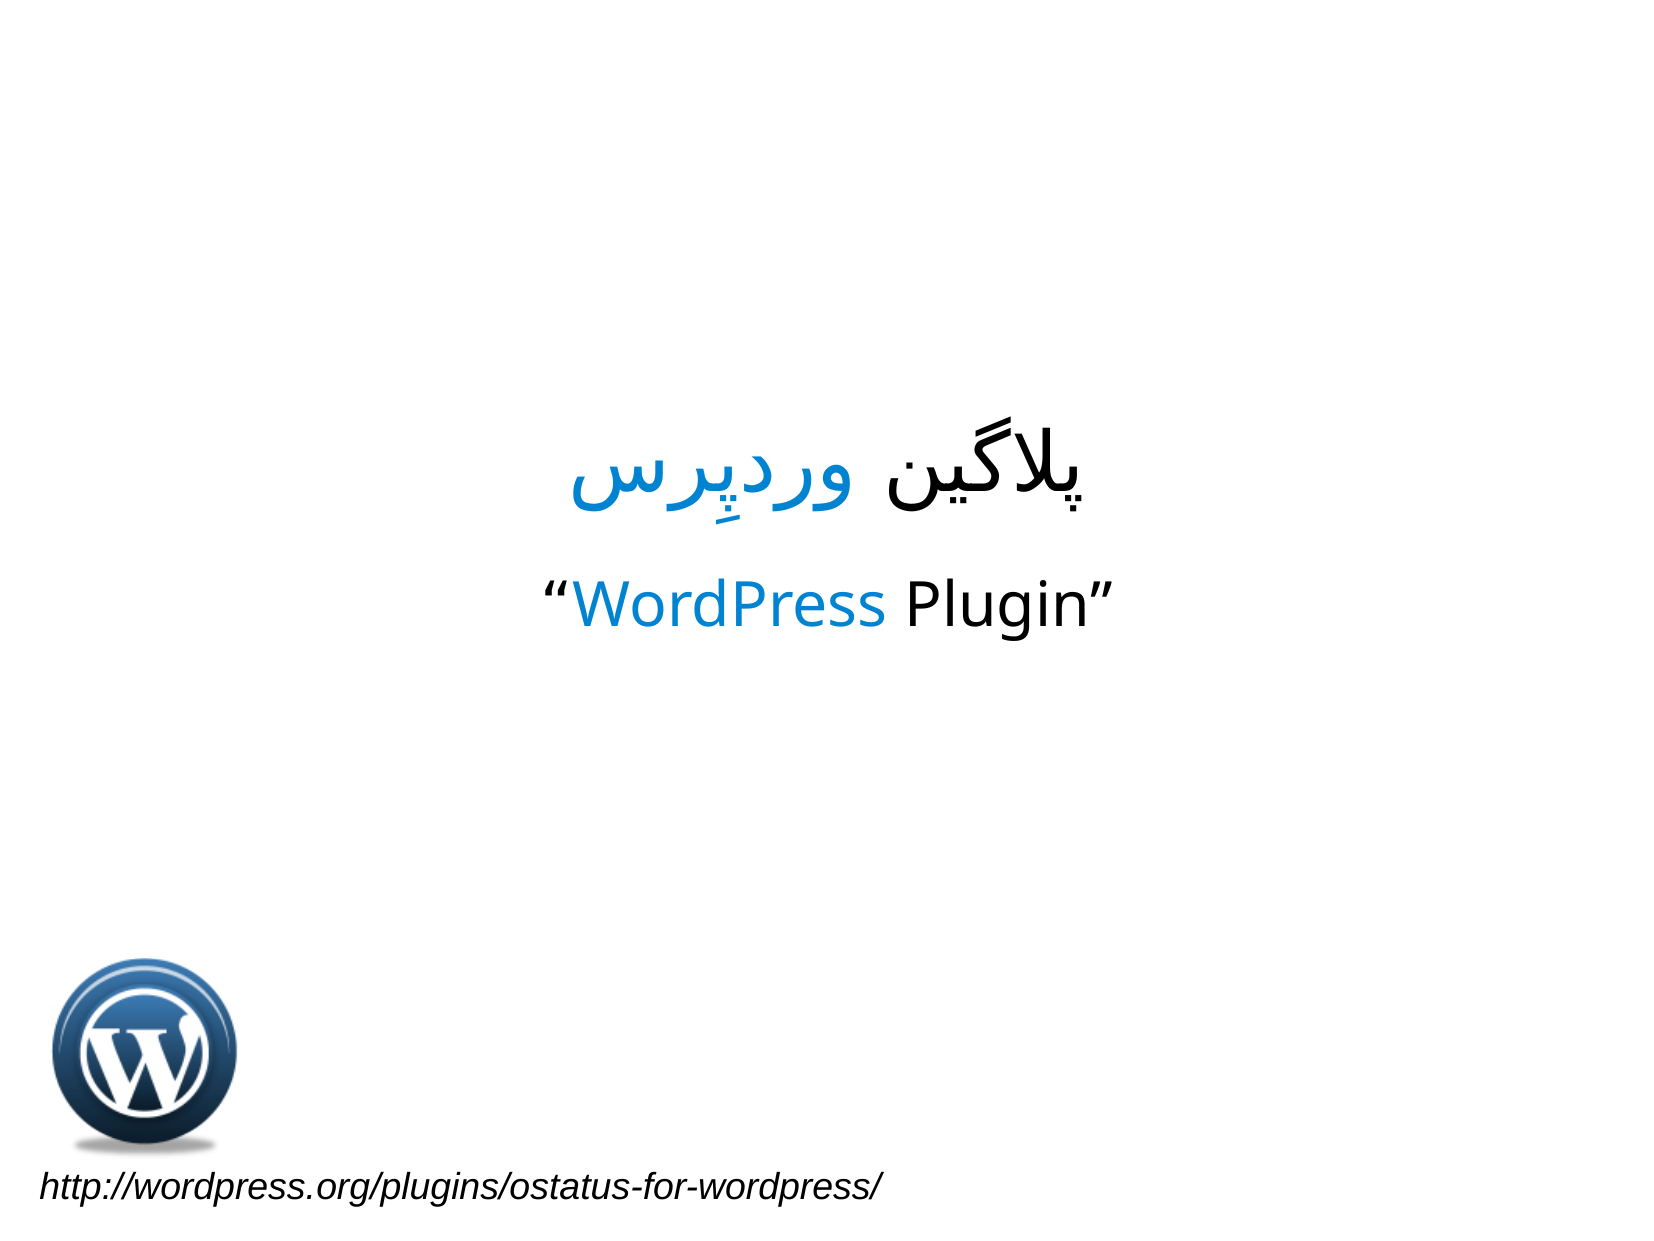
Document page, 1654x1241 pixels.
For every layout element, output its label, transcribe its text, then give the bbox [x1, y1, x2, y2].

text_box پلاگین وردپِرس “WordPress Plugin” [82, 49, 1571, 1010]
text_box http://wordpress.org/plugins/ostatus-for-wordpress/ [24, 1158, 1036, 1216]
picture [45, 958, 245, 1159]
